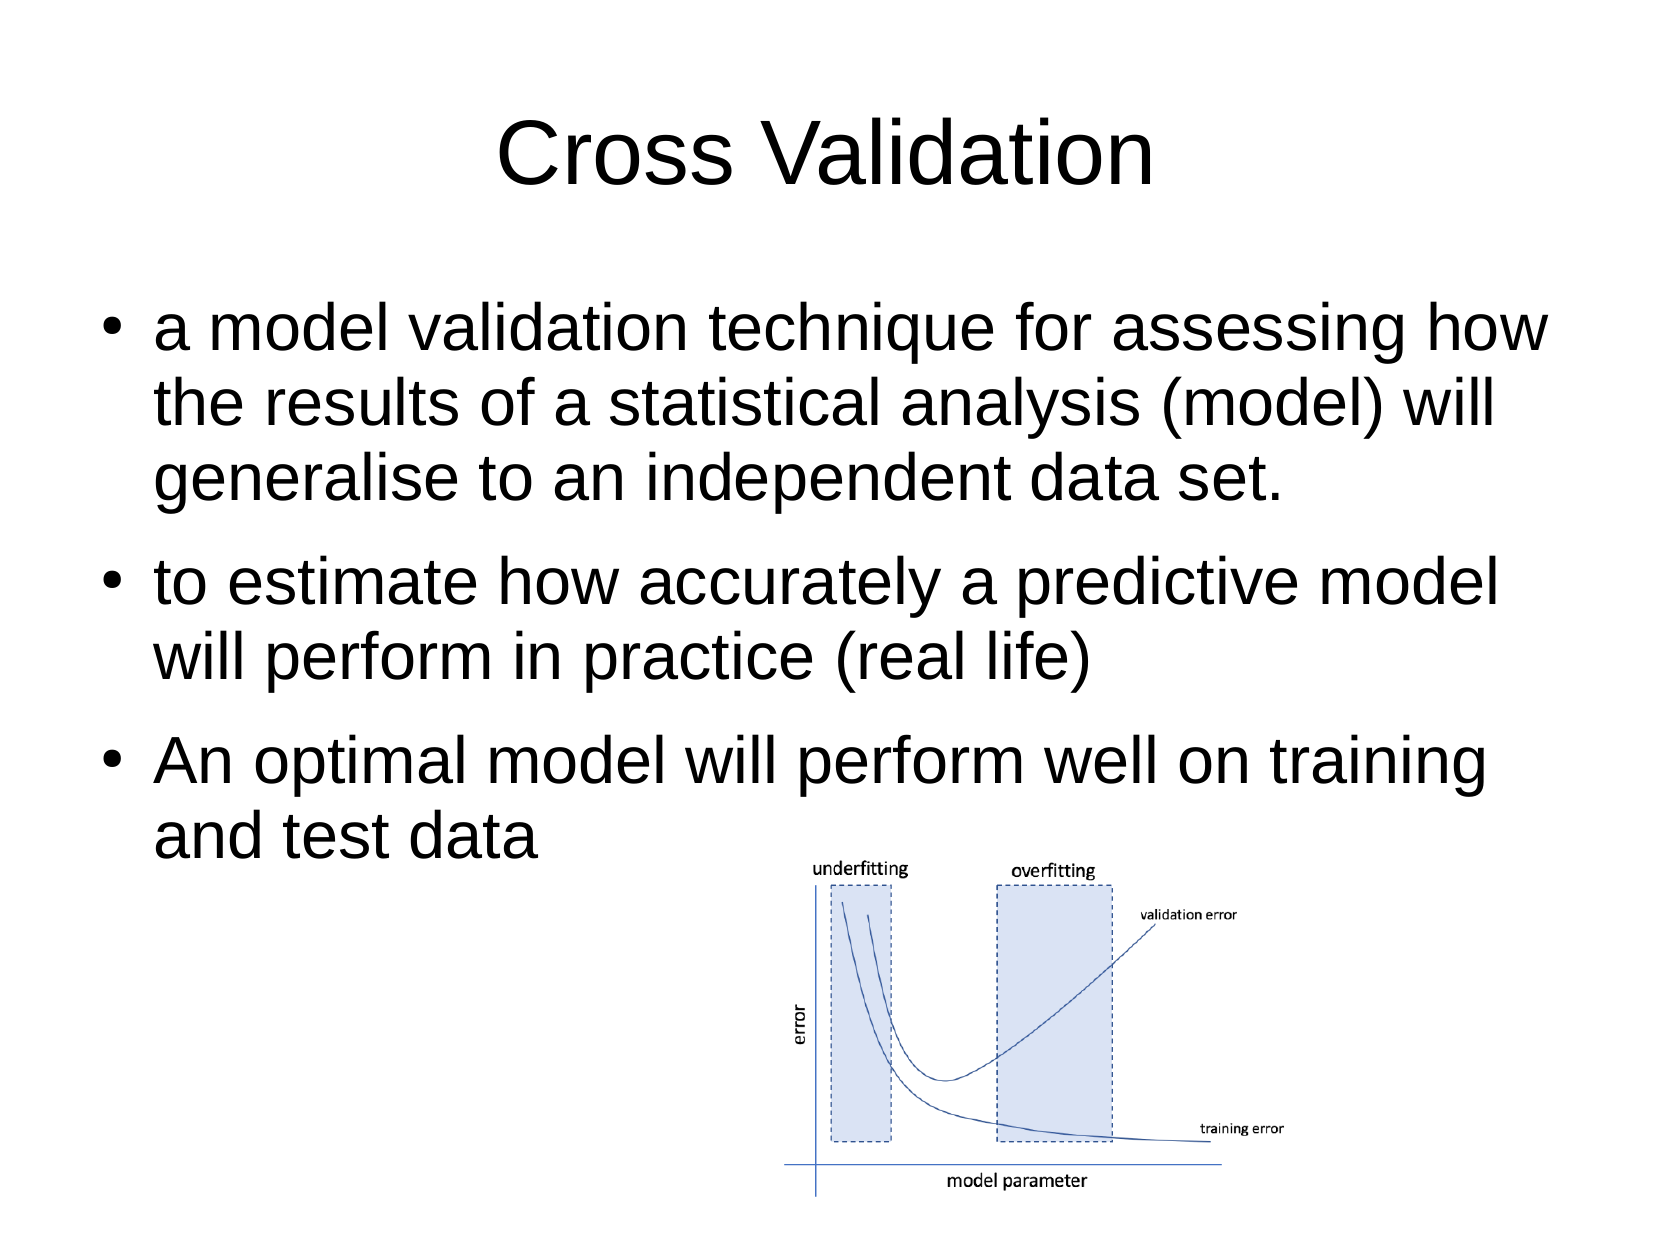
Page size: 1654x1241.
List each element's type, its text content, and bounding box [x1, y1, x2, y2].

picture [705, 1010, 1336, 1231]
list a model validation technique for assessing how the results of a statistical analysis (model) will generalise to an independent data set. to estimate how accurately a predictive model will perform in practice (real life) An optimal model will perform well on training and test data [82, 290, 1571, 1010]
title Cross Validation [82, 49, 1571, 257]
